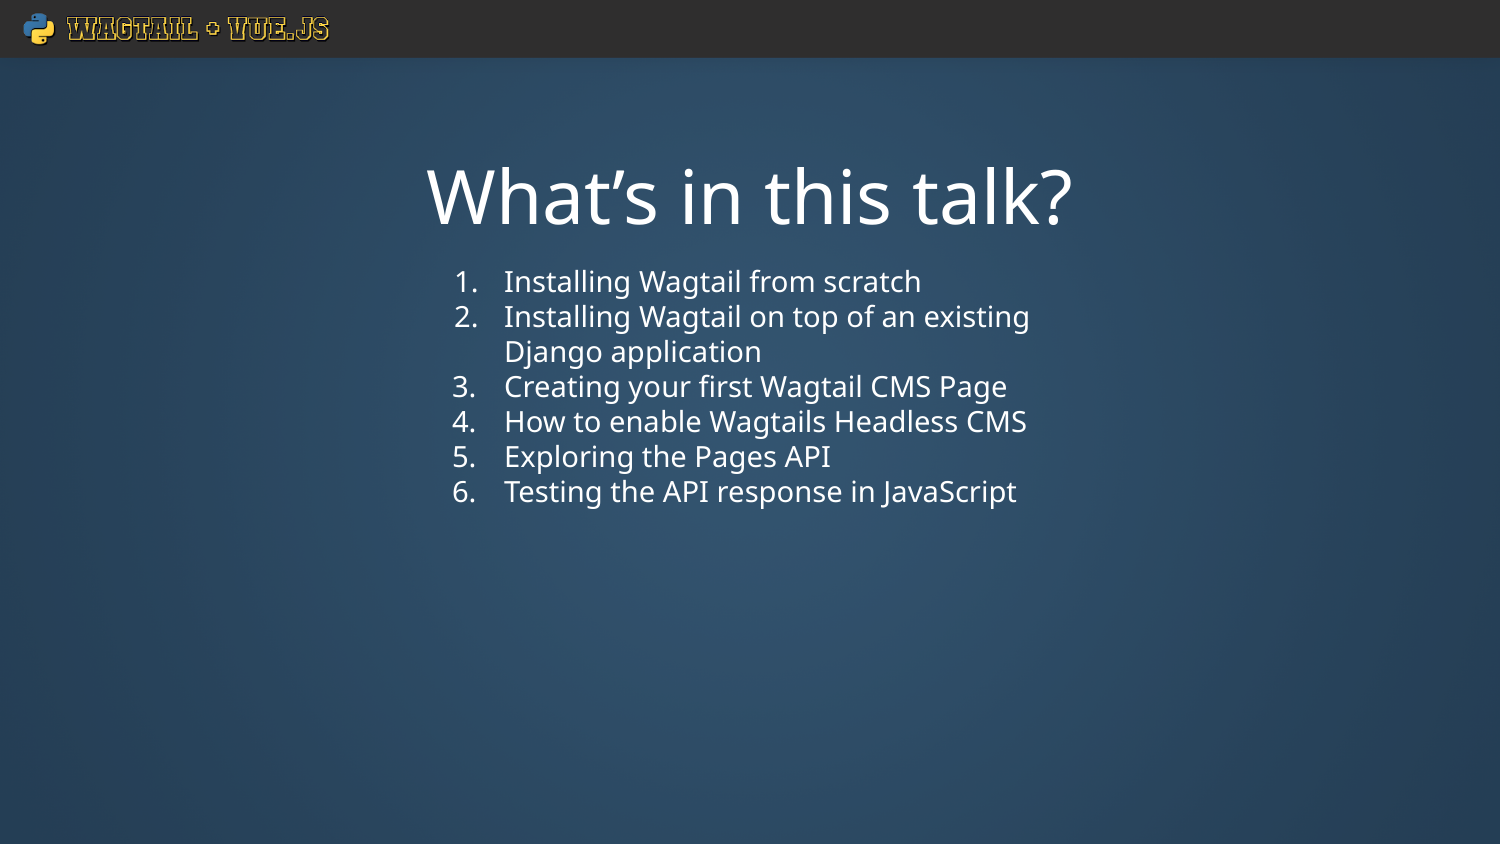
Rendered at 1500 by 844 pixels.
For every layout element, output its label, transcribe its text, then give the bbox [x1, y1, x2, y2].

picture [0, 0, 1500, 844]
text_box What’s in this talk? [164, 134, 1336, 249]
text_box Installing Wagtail from scratch Installing Wagtail on top of an existing Django application Creating your first Wagtail CMS Page How to enable Wagtails Headless CMS Exploring the Pages API Testing the API response in JavaScript [414, 248, 1086, 571]
